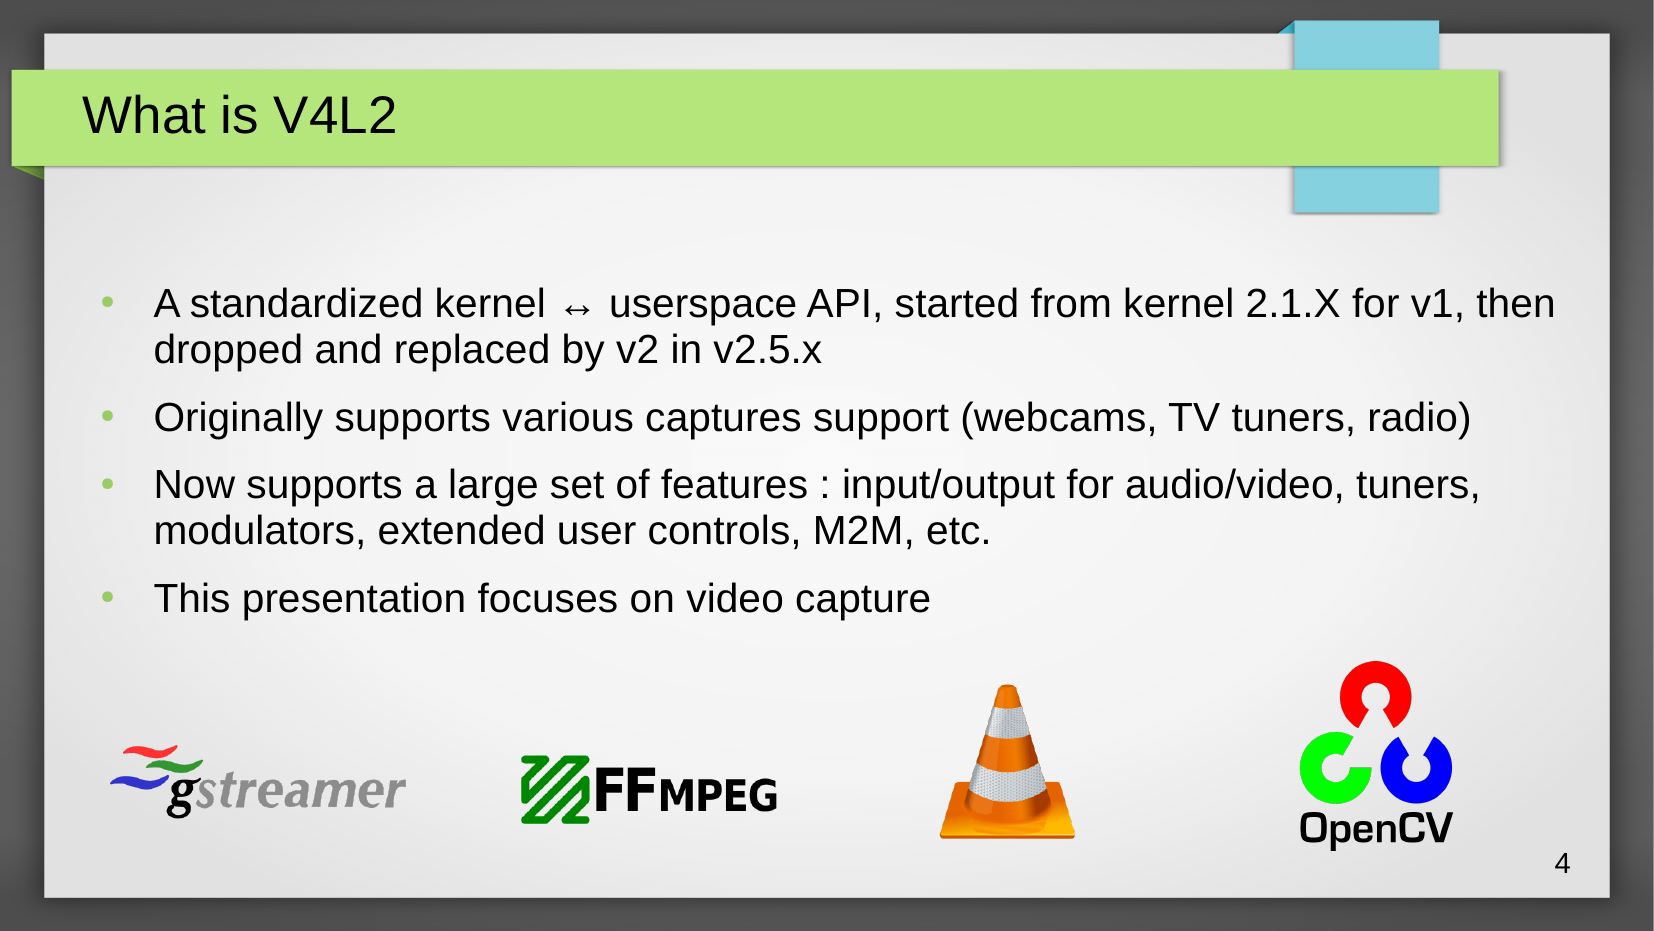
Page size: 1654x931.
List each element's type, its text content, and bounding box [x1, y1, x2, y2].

list A standardized kernel ↔ userspace API, started from kernel 2.1.X for v1, then dropped and replaced by v2 in v2.5.x Originally supports various captures support (webcams, TV tuners, radio) Now supports a large set of features : input/output for audio/video, tuners, modulators, extended user controls, M2M, etc. This presentation focuses on video capture [82, 280, 1571, 622]
picture [0, 0, 1654, 931]
title What is V4L2 [82, 70, 1264, 160]
